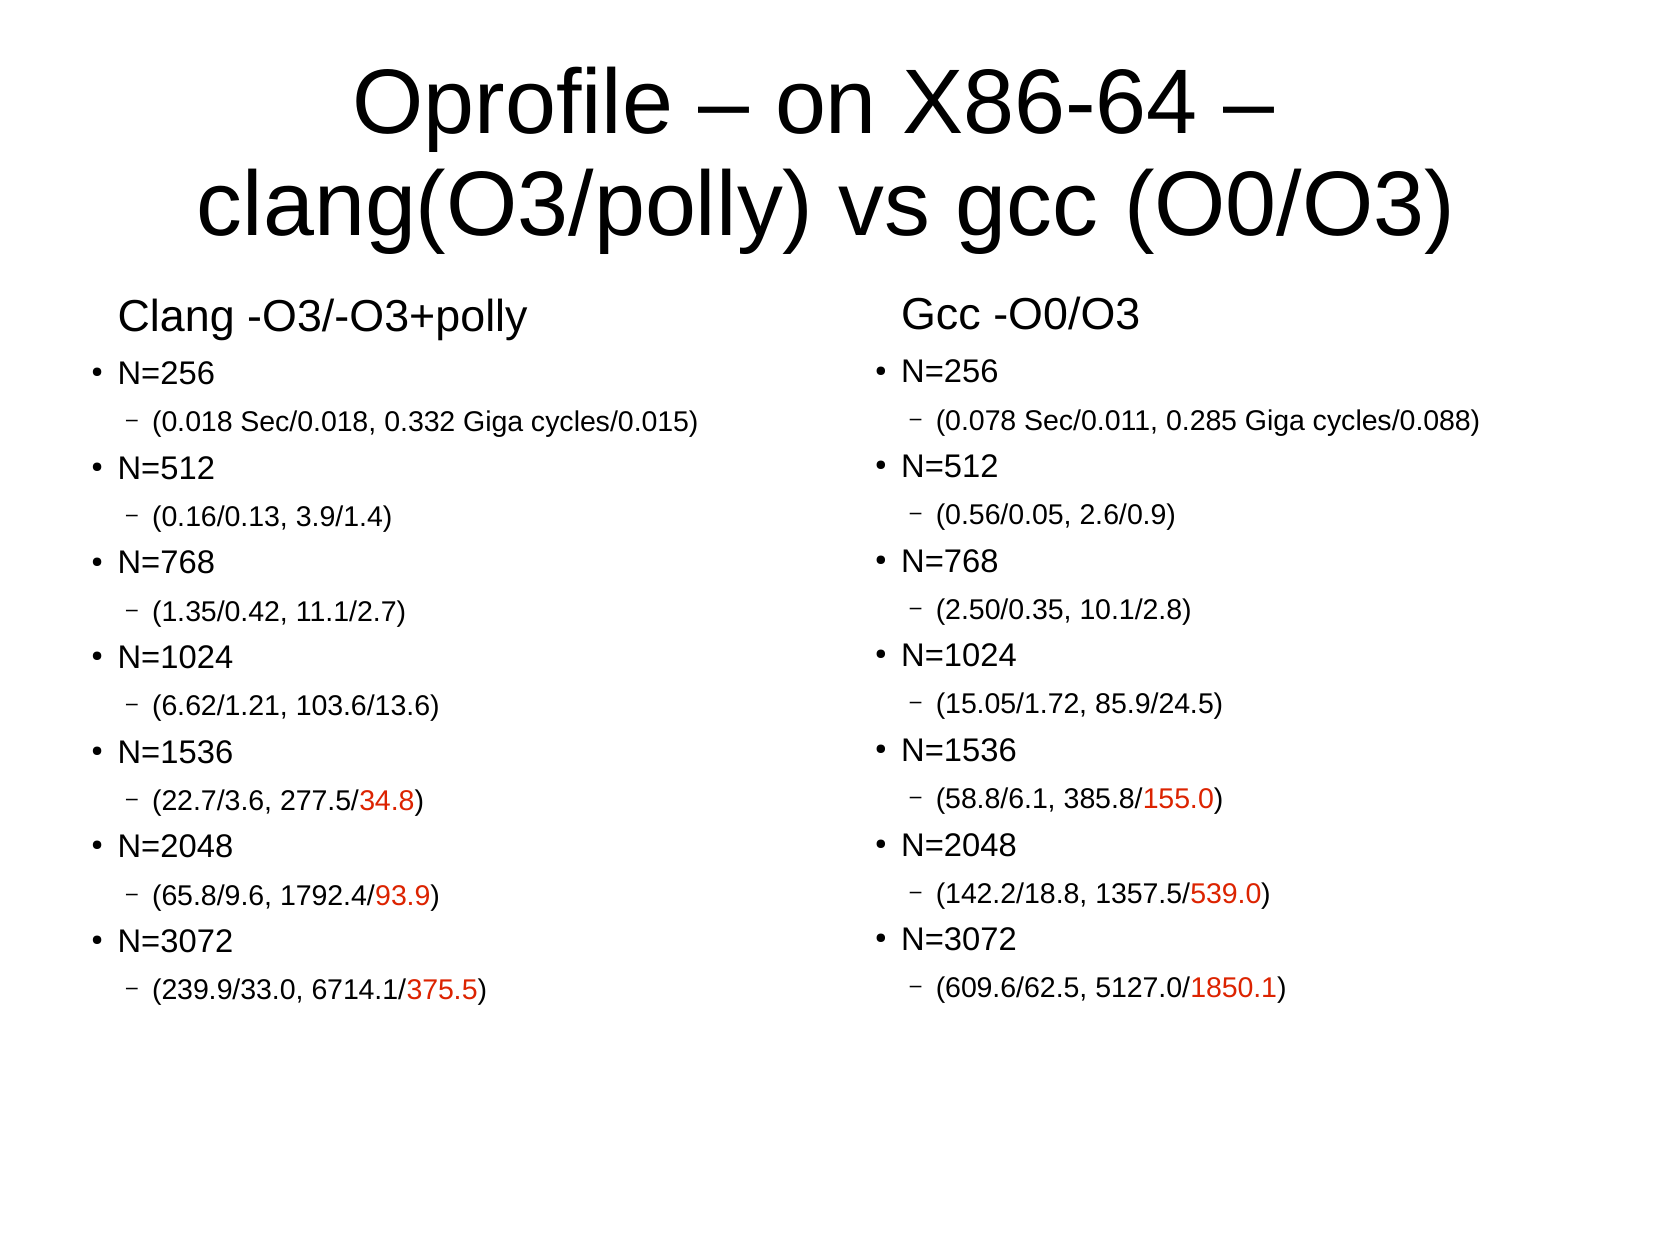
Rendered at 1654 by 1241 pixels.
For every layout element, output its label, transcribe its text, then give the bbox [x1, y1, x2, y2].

list Clang -O3/-O3+polly N=256 (0.018 Sec/0.018, 0.332 Giga cycles/0.015) N=512 (0.16/0.13, 3.9/1.4) N=768 (1.35/0.42, 11.1/2.7) N=1024 (6.62/1.21, 103.6/13.6) N=1536 (22.7/3.6, 277.5/34.8) N=2048 (65.8/9.6, 1792.4/93.9) N=3072 (239.9/33.0, 6714.1/375.5) [82, 290, 871, 1010]
title Oprofile – on X86-64 – clang(O3/polly) vs gcc (O0/O3) [82, 49, 1571, 257]
list Gcc -O0/O3 N=256 (0.078 Sec/0.011, 0.285 Giga cycles/0.088) N=512 (0.56/0.05, 2.6/0.9) N=768 (2.50/0.35, 10.1/2.8) N=1024 (15.05/1.72, 85.9/24.5) N=1536 (58.8/6.1, 385.8/155.0) N=2048 (142.2/18.8, 1357.5/539.0) N=3072 (609.6/62.5, 5127.0/1850.1) [866, 288, 1654, 1008]
